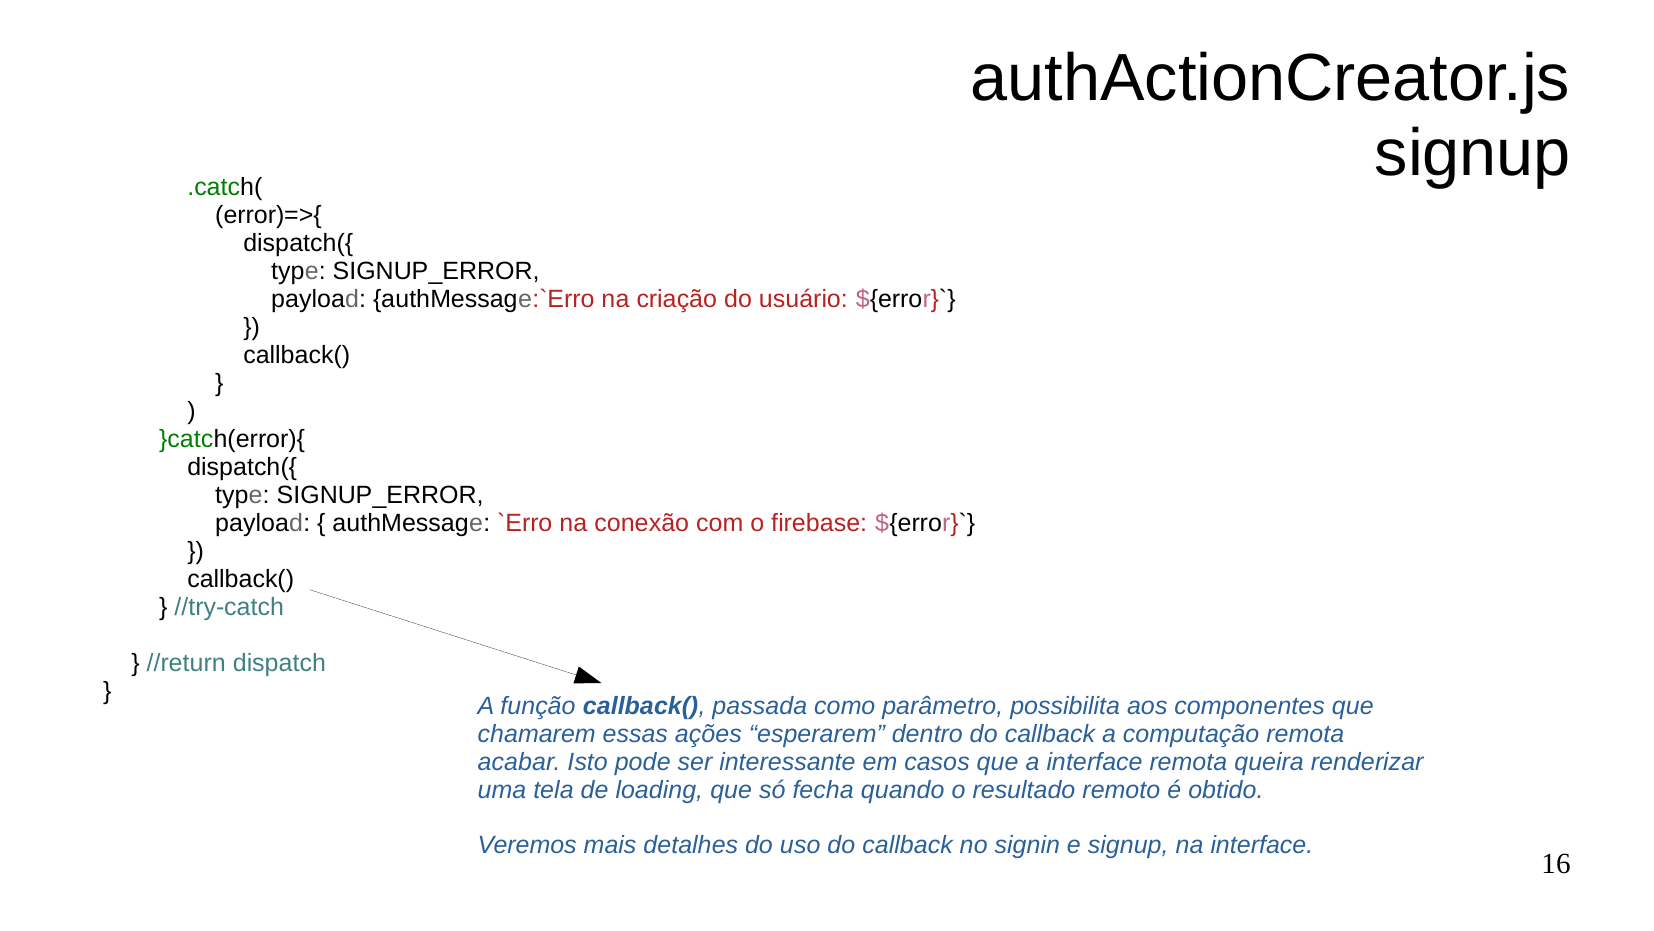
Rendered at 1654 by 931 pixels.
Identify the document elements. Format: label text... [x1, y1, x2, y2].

text_box .catch( (error)=>{ dispatch({ type: SIGNUP_ERROR, payload: {authMessage:`Erro na criação do usuário: ${error}`} }) callback() } ) }catch(error){ dispatch({ type: SIGNUP_ERROR, payload: { authMessage: `Erro na conexão com o firebase: ${error}`} }) callback() } //try-catch } //return dispatch } [88, 137, 1503, 734]
title authActionCreator.js signup [82, 37, 1571, 193]
text_box A função callback(), passada como parâmetro, possibilita aos componentes que chamarem essas ações “esperarem” dentro do callback a computação remota acabar. Isto pode ser interessante em casos que a interface remota queira renderizar uma tela de loading, que só fecha quando o resultado remoto é obtido. Veremos mais detalhes do uso do callback no signin e signup, na interface. [462, 683, 1441, 867]
